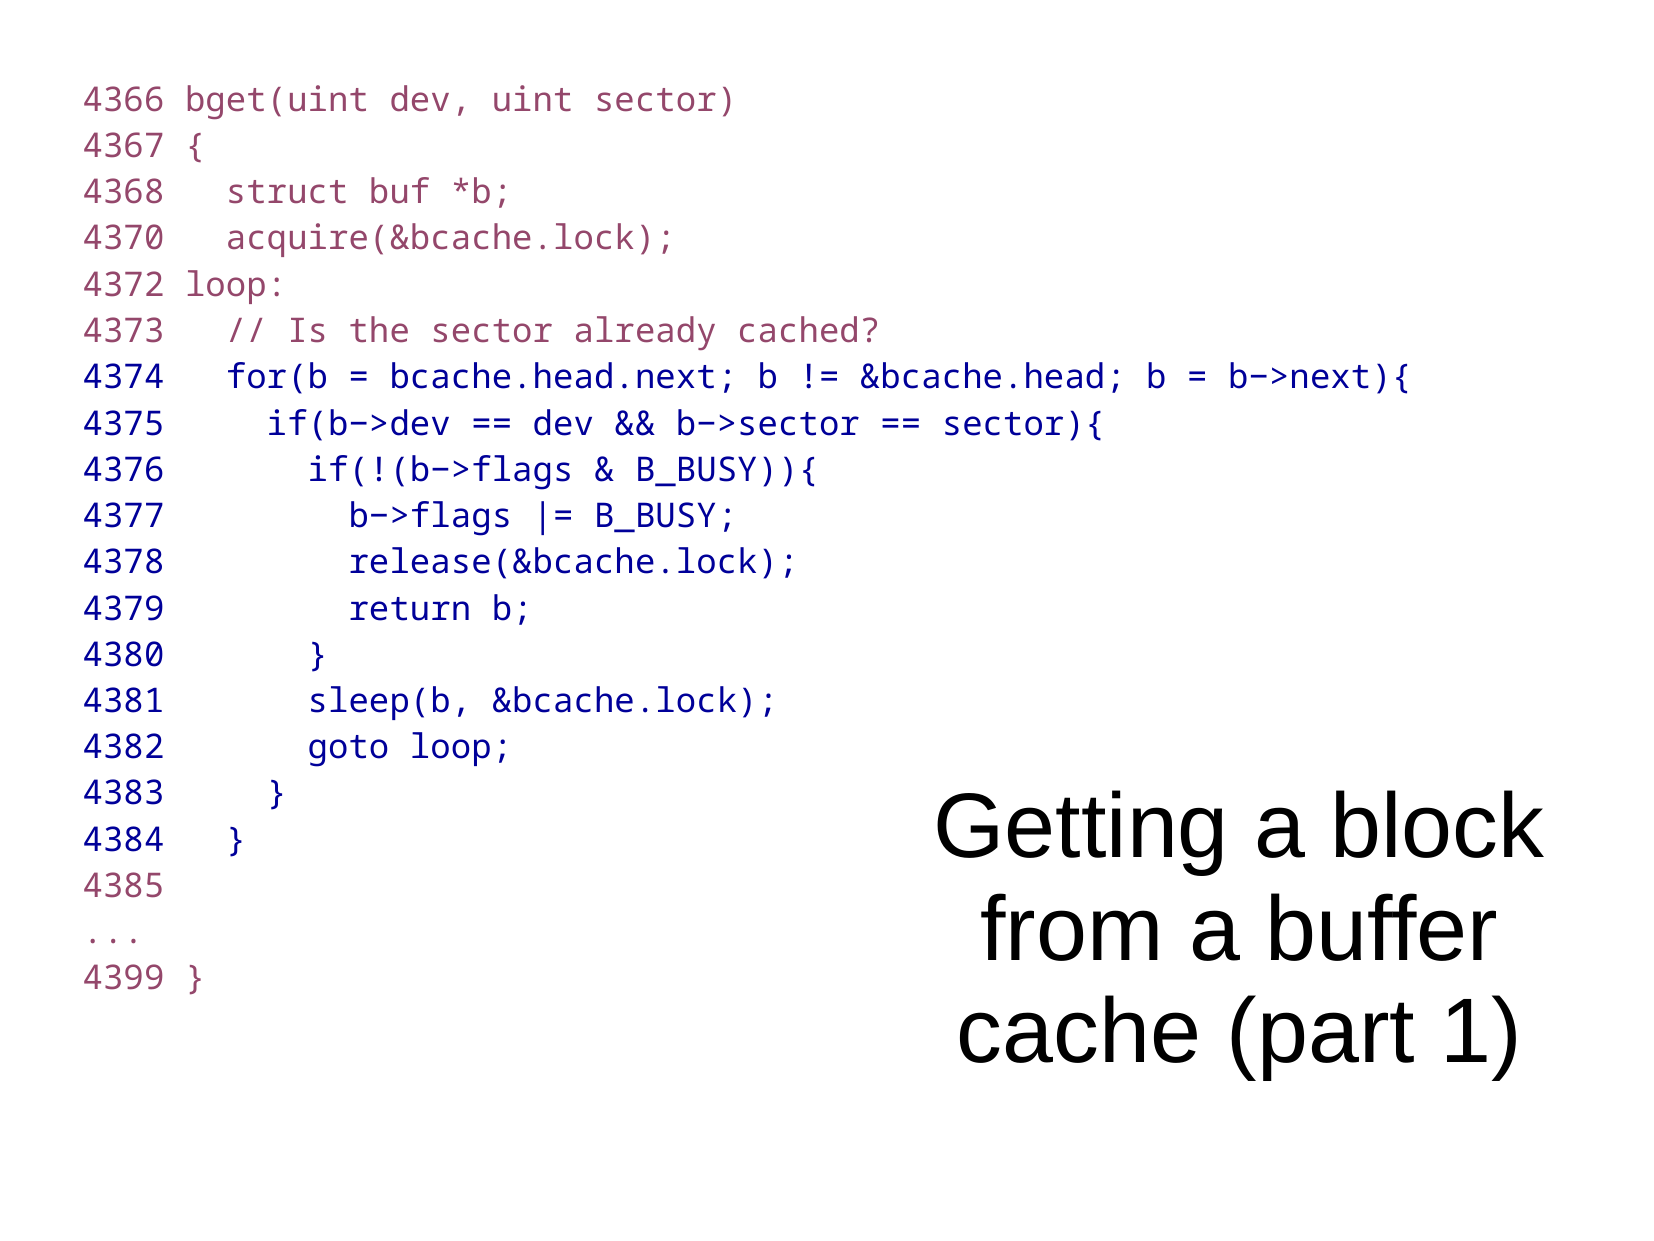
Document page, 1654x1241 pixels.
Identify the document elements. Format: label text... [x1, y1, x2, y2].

title Getting a block from a buffer cache (part 1) [904, 774, 1576, 1083]
list 4366 bget(uint dev, uint sector) 4367 { 4368 struct buf *b; 4370 acquire(&bcache.lock); 4372 loop: 4373 // Is the sector already cached? 4374 for(b = bcache.head.next; b != &bcache.head; b = b−>next){ 4375 if(b−>dev == dev && b−>sector == sector){ 4376 if(!(b−>flags & B_BUSY)){ 4377 b−>flags |= B_BUSY; 4378 release(&bcache.lock); 4379 return b; 4380 } 4381 sleep(b, &bcache.lock); 4382 goto loop; 4383 } 4384 } 4385 ... 4399 } [82, 75, 1571, 1010]
